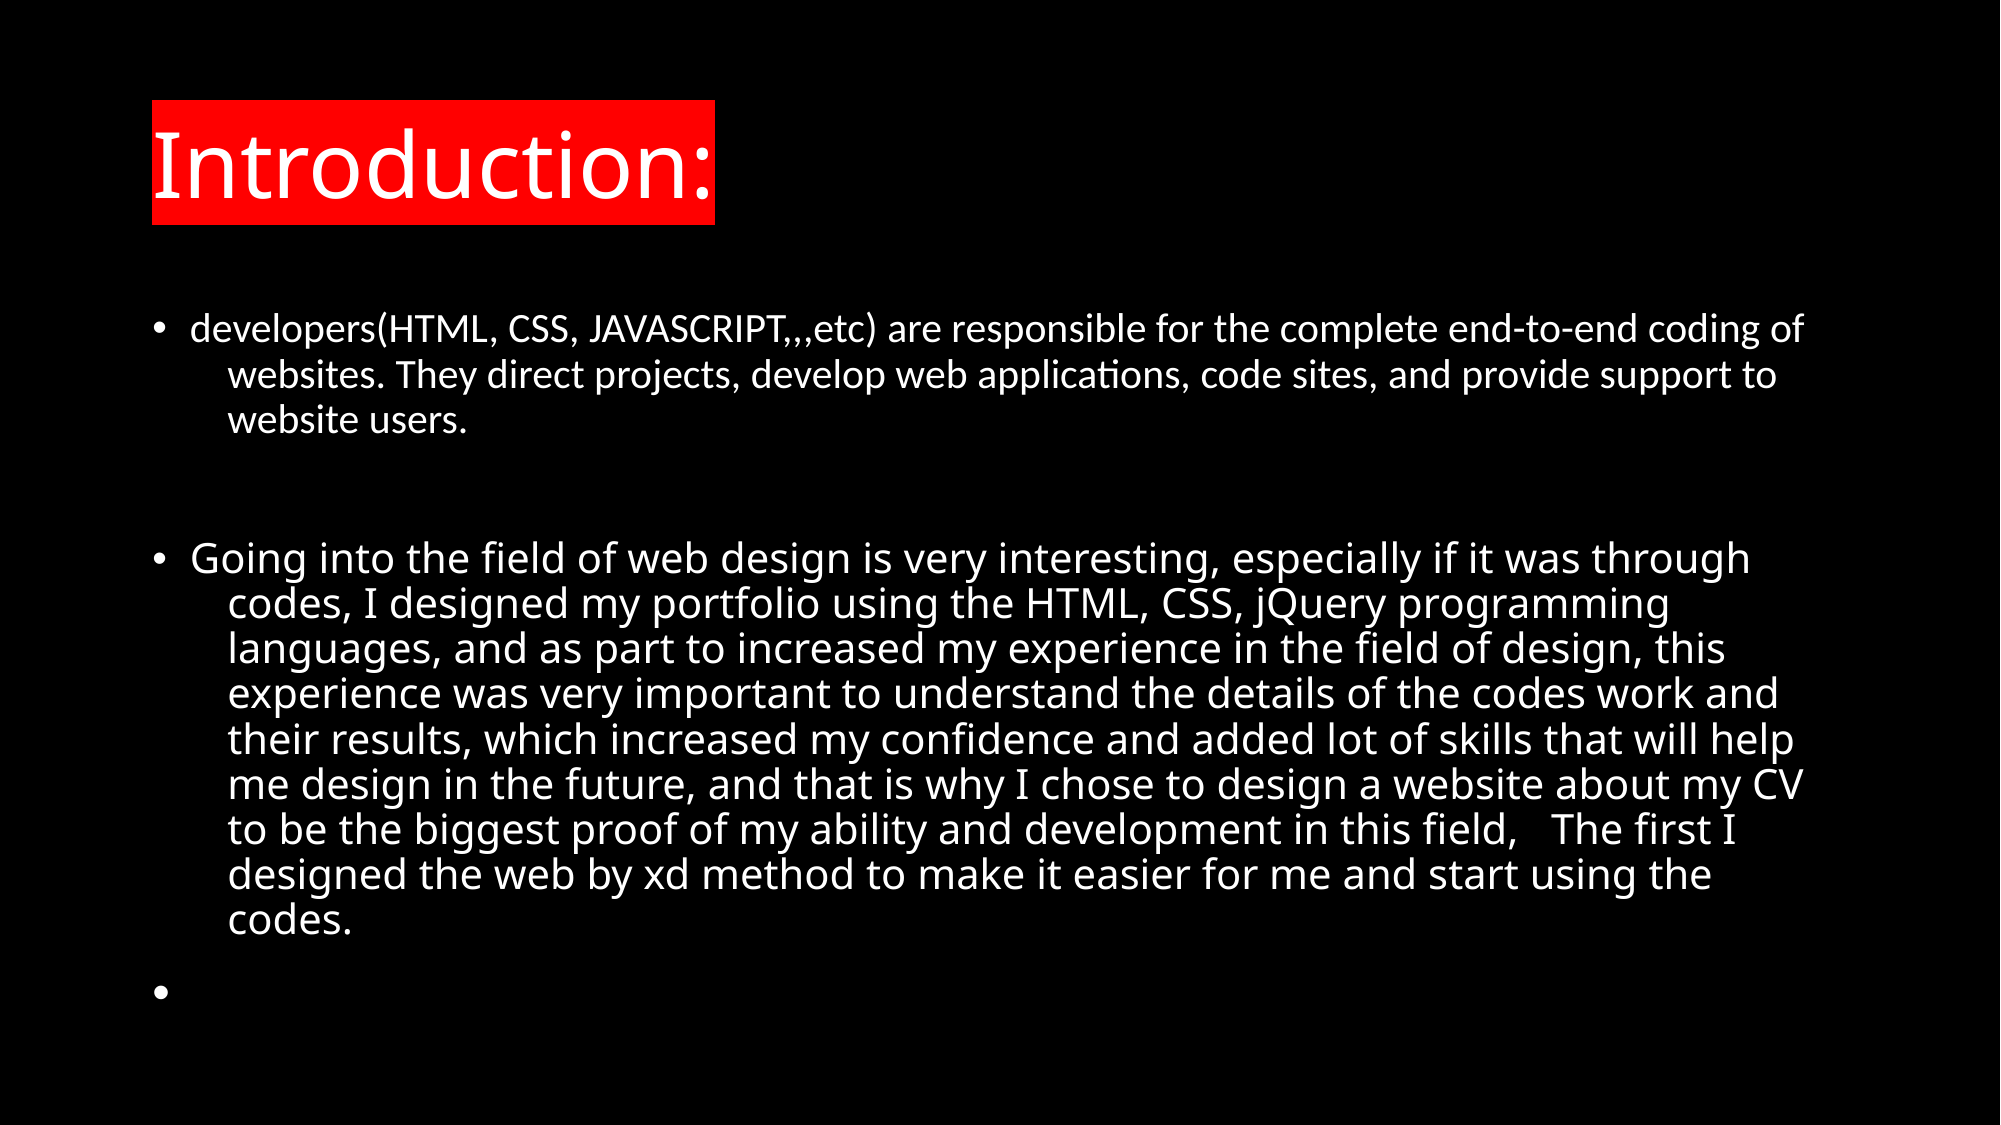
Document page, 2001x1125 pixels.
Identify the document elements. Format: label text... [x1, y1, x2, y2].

title Introduction: [137, 59, 1863, 278]
list developers(HTML, CSS, JAVASCRIPT,,,etc) are responsible for the complete end-to-end coding of websites. They direct projects, develop web applications, code sites, and provide support to website users. Going into the field of web design is very interesting, especially if it was through codes, I designed my portfolio using the HTML, CSS, jQuery programming languages, and as part to increased my experience in the field of design, this experience was very important to understand the details of the codes work and their results, which increased my confidence and added lot of skills that will help me design in the future, and that is why I chose to design a website about my CV to be the biggest proof of my ability and development in this field, The first I designed the web by xd method to make it easier for me and start using the codes. [137, 299, 1863, 972]
